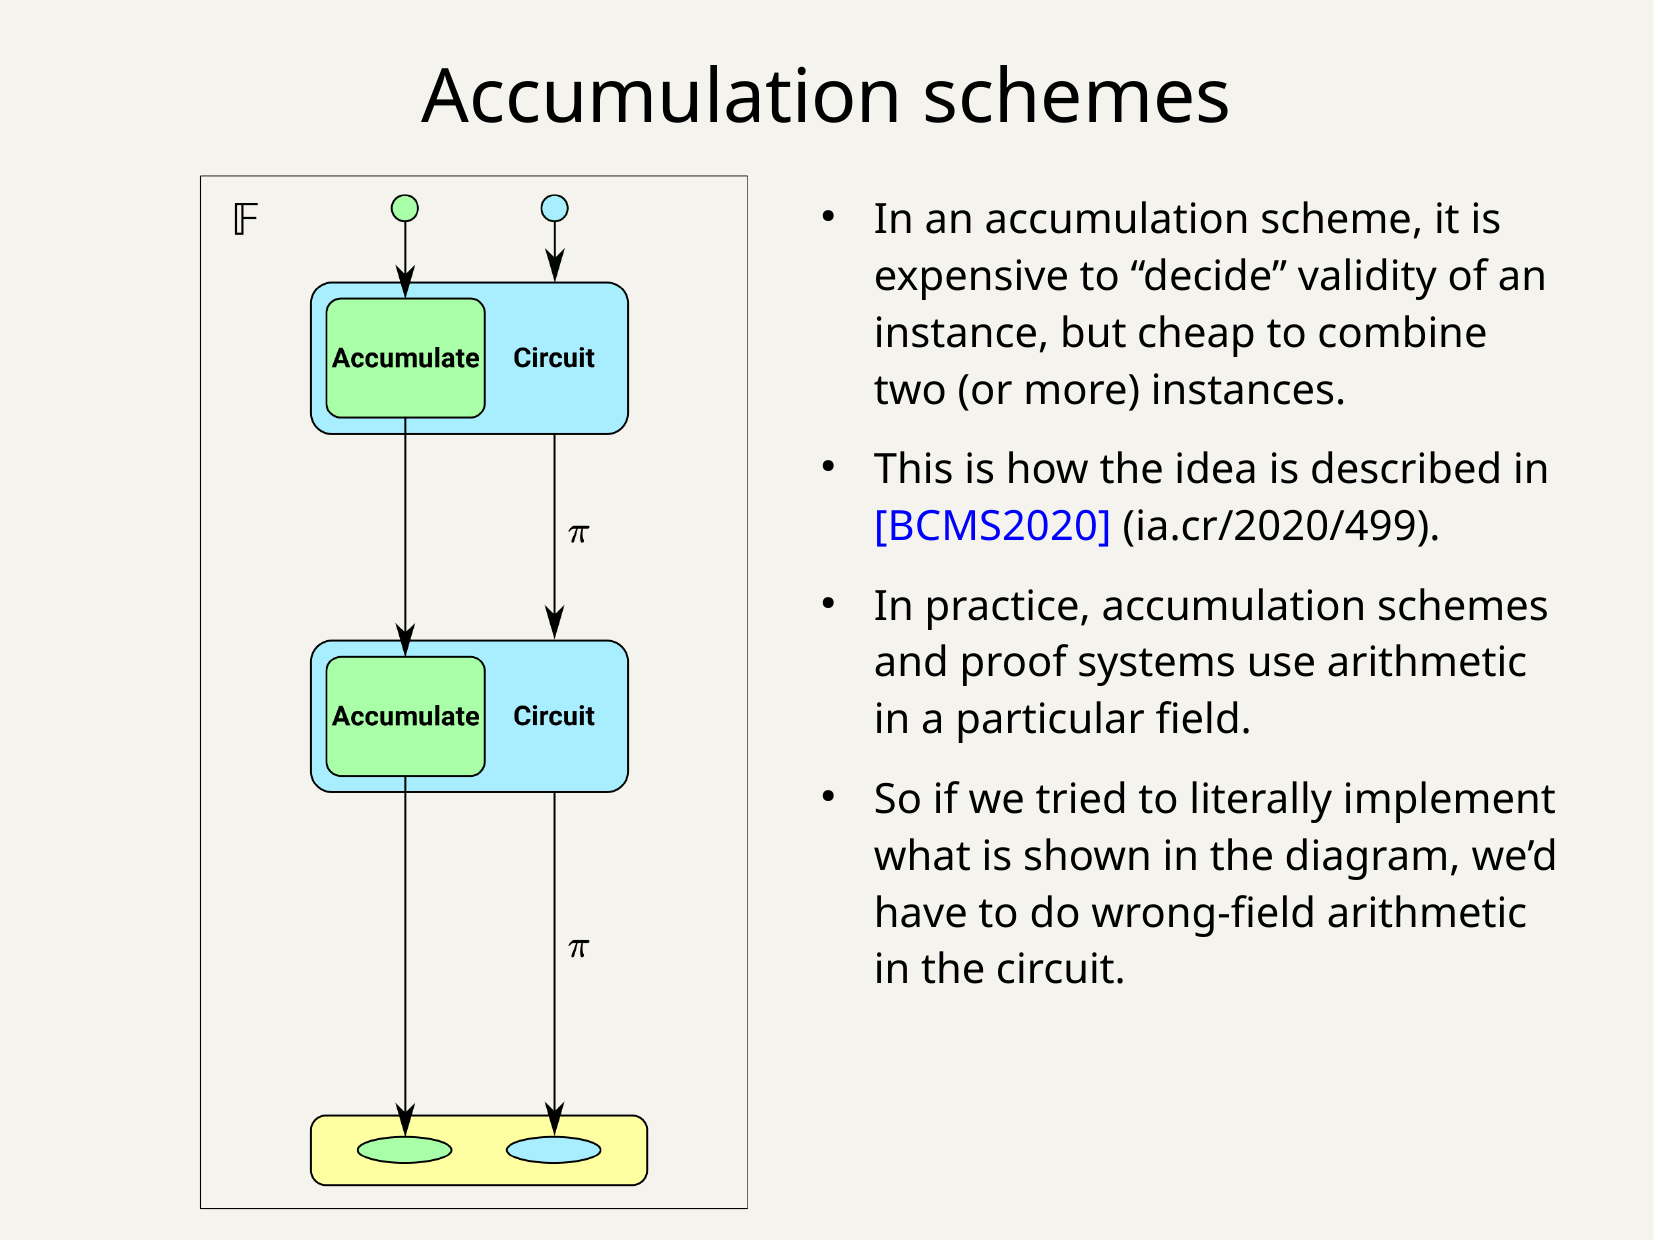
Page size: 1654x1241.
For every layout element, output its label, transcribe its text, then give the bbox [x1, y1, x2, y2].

list In an accumulation scheme, it is expensive to “decide” validity of an instance, but cheap to combine two (or more) instances. This is how the idea is described in [BCMS2020] (ia.cr/2020/499). In practice, accumulation schemes and proof systems use arithmetic in a particular field. So if we tried to literally implement what is shown in the diagram, we’d have to do wrong-field arithmetic in the circuit. [803, 188, 1560, 1182]
picture [141, 165, 1524, 1217]
title Accumulation schemes [82, 23, 1571, 164]
